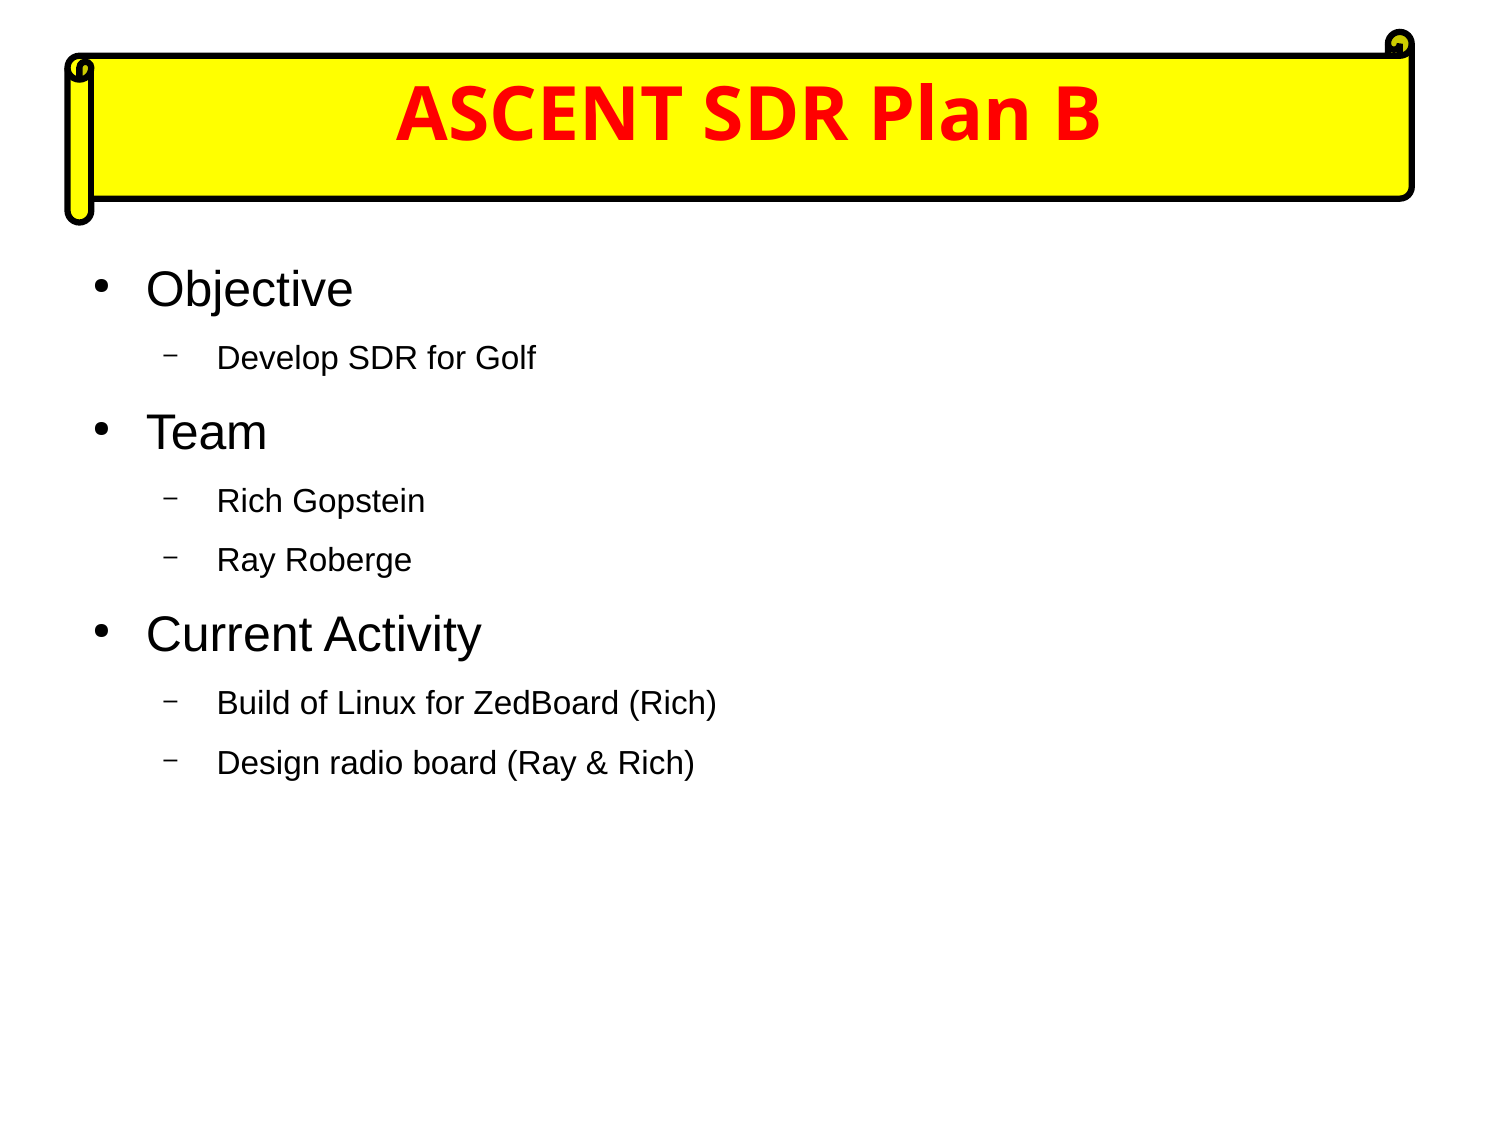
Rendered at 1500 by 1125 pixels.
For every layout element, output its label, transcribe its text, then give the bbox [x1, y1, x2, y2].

text_box [72, 31, 1412, 58]
text_box ASCENT SDR Plan B [0, 58, 1500, 164]
text_box [67, 164, 1412, 223]
list Objective Develop SDR for Golf Team Rich Gopstein Ray Roberge Current Activity Build of Linux for ZedBoard (Rich) Design radio board (Ray & Rich) [75, 263, 1425, 916]
